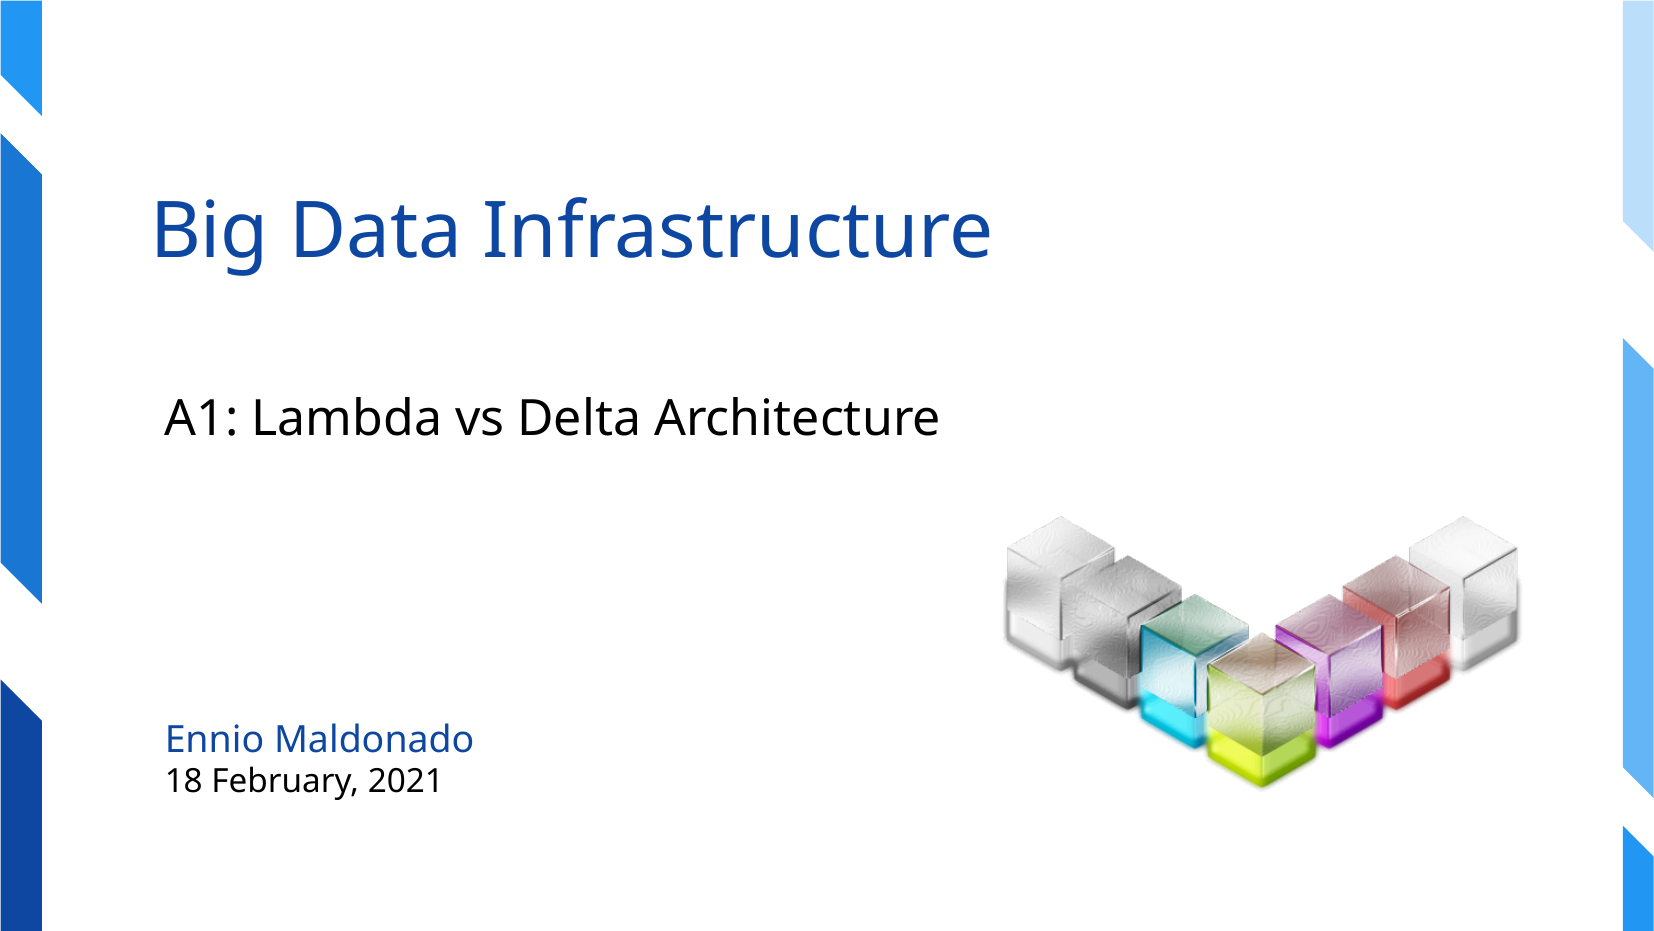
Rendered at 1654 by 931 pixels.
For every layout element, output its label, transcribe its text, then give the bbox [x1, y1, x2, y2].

picture [900, 464, 1651, 833]
text_box Ennio Maldonado [150, 705, 503, 768]
title Big Data Infrastructure [150, 150, 1501, 306]
text_box 18 February, 2021 [150, 750, 487, 807]
text_box A1: Lambda vs Delta Architecture [150, 375, 1024, 453]
